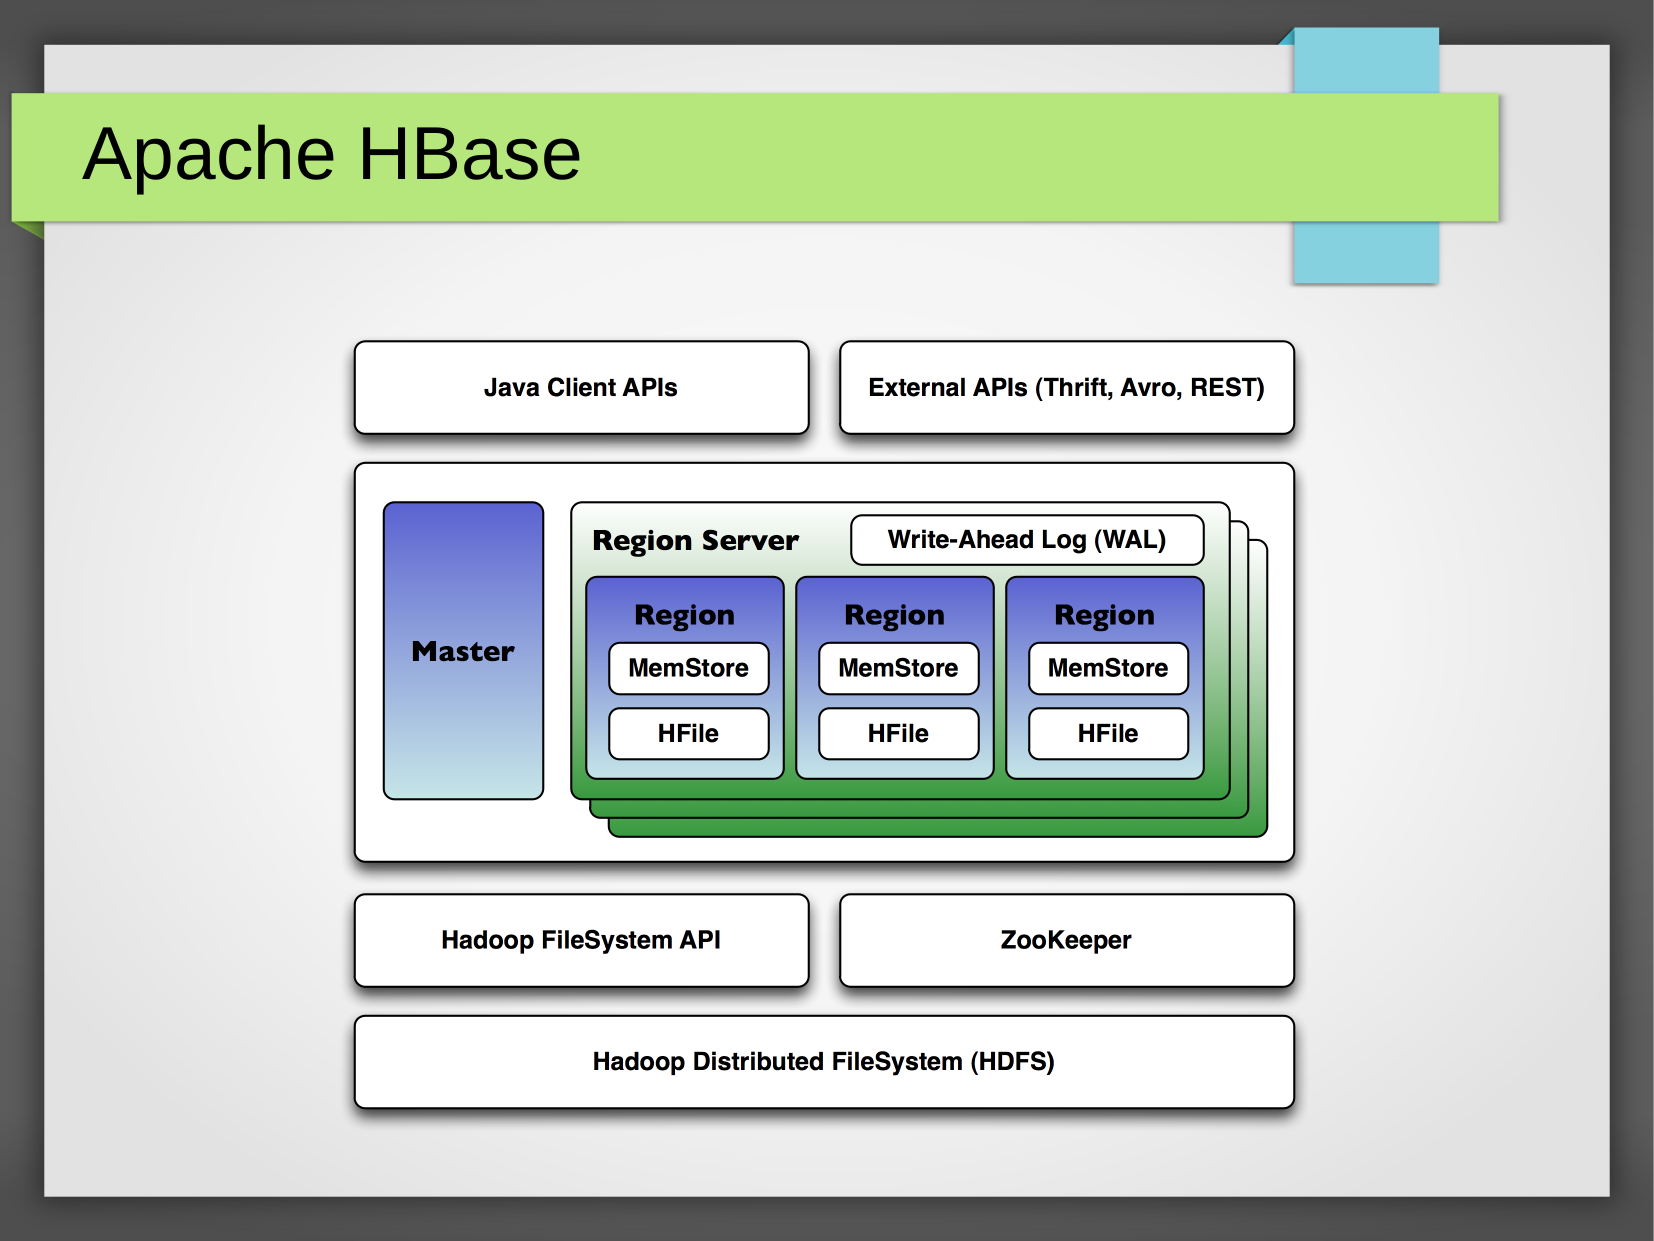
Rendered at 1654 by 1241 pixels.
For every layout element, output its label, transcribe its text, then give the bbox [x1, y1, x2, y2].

picture [0, 0, 1654, 1241]
title Apache HBase [82, 94, 1264, 213]
